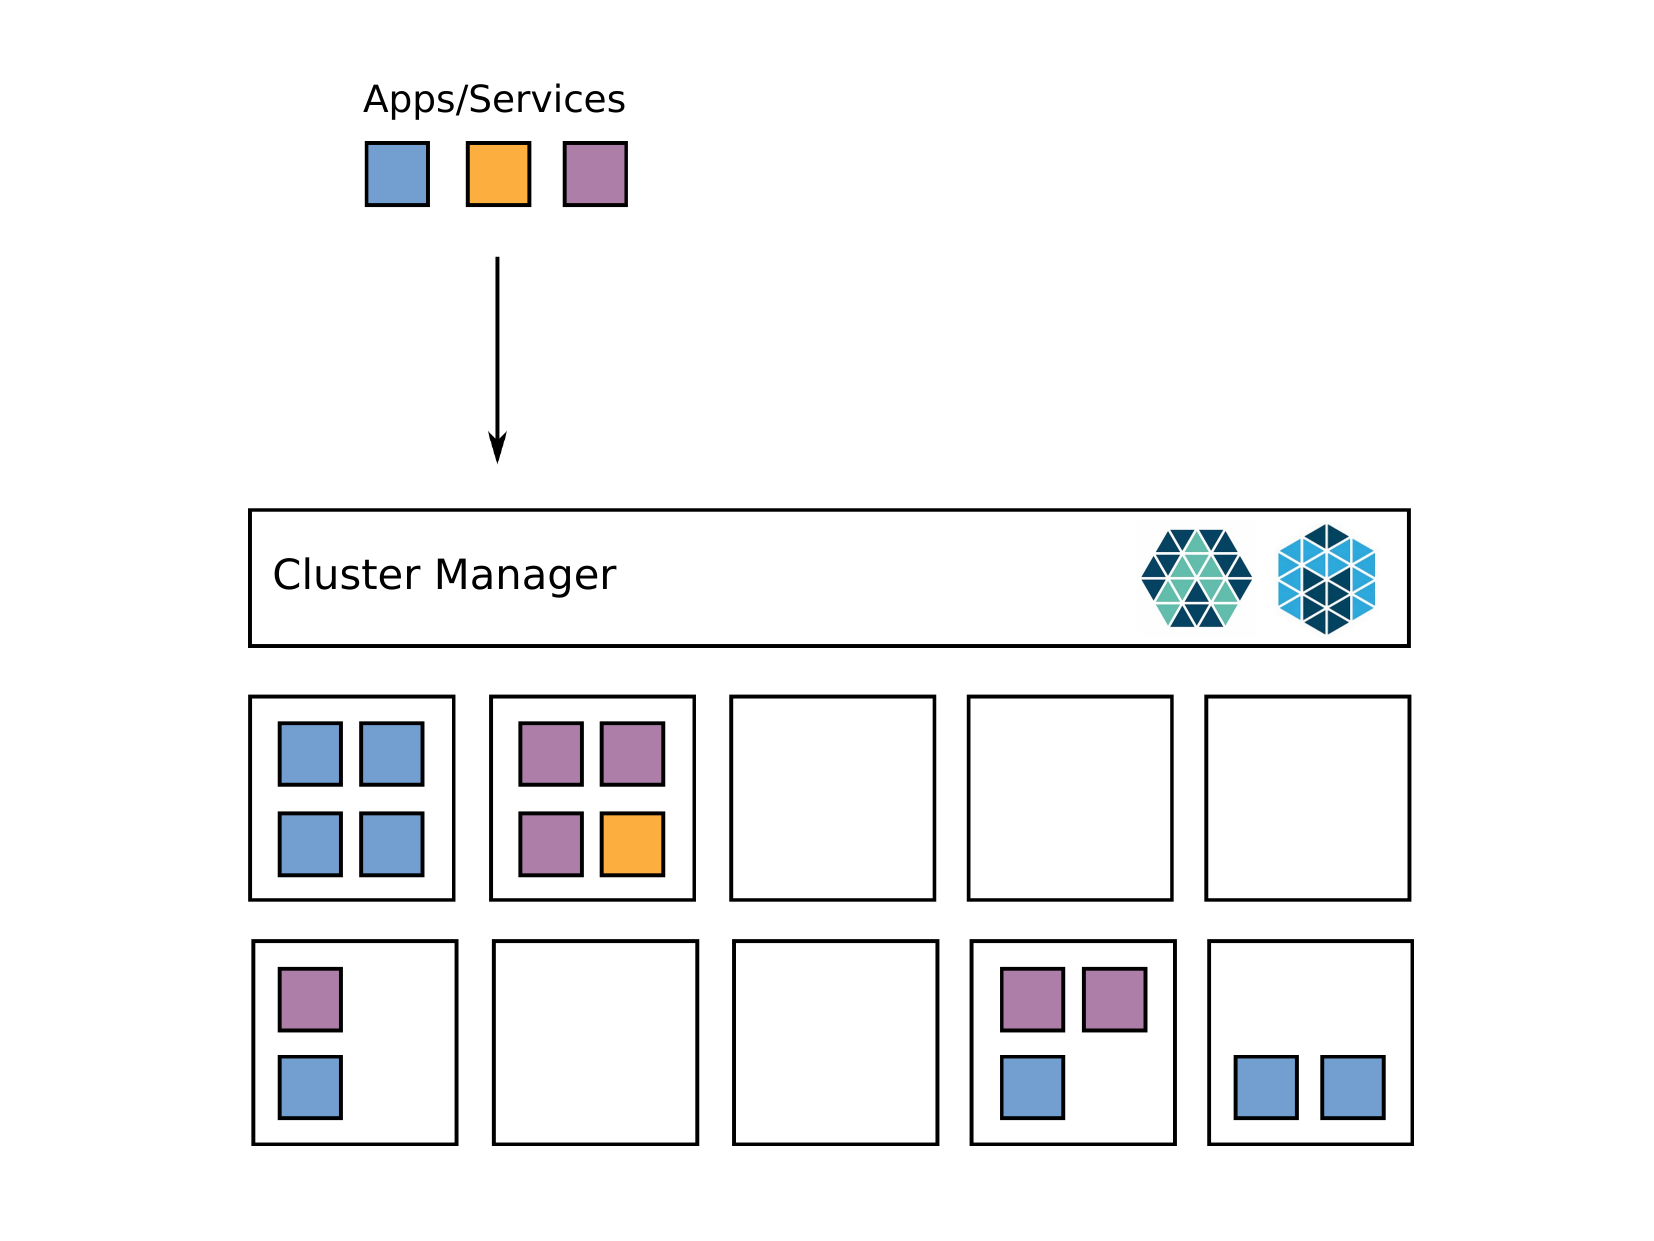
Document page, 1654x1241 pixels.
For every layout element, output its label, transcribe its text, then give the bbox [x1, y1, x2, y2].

text_box Cluster Manager [257, 543, 719, 656]
text_box Apps/Services [348, 70, 703, 183]
picture [248, 141, 1414, 1146]
